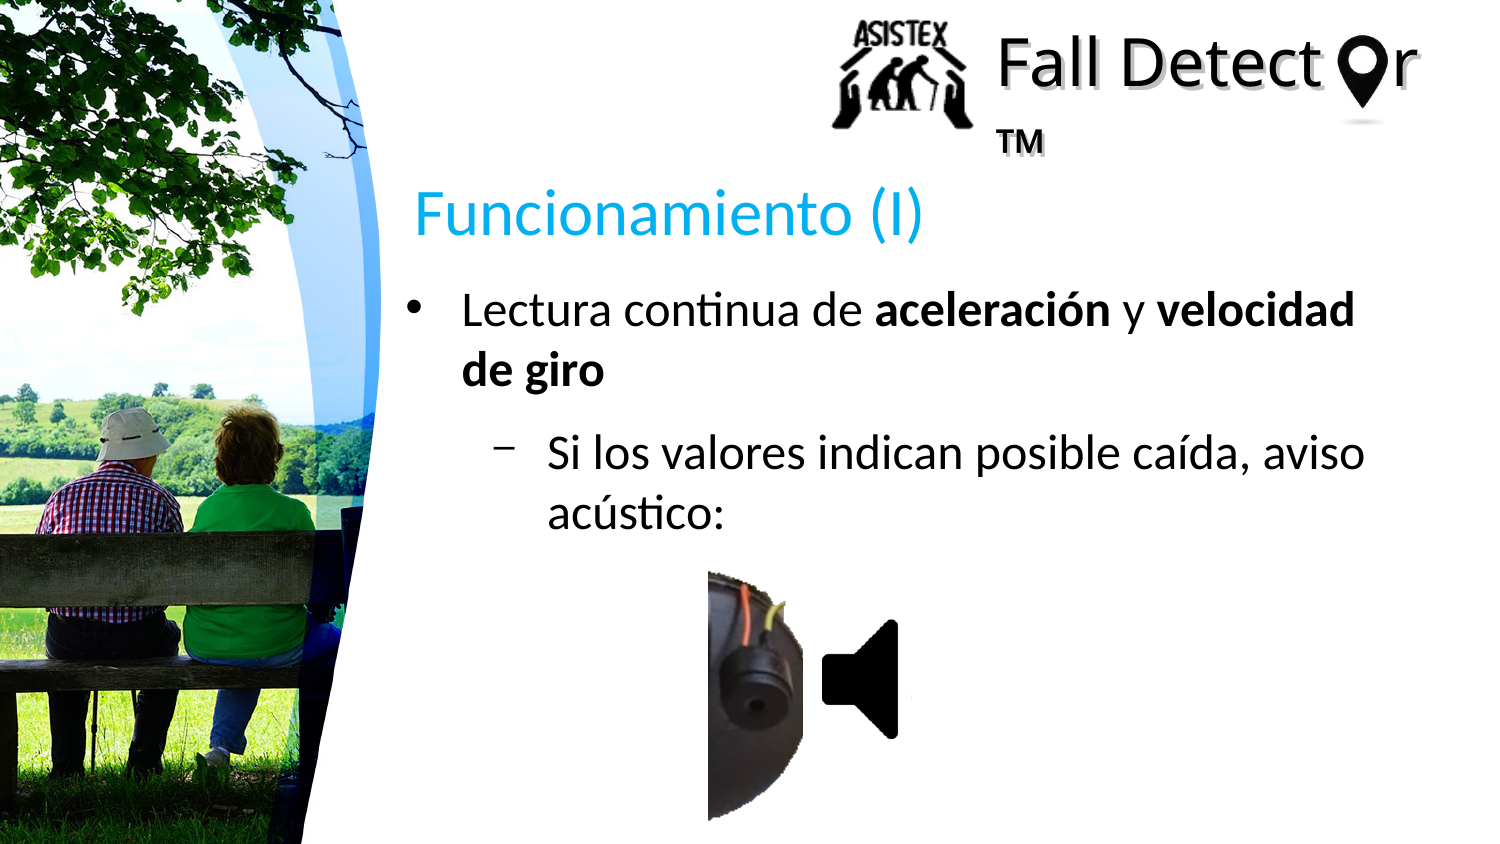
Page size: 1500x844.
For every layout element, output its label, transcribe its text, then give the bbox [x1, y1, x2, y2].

picture [1010, 137, 1017, 146]
text_box Fall Detect r ™ [980, 8, 1500, 130]
picture [1023, 130, 1035, 144]
picture [0, 0, 1500, 844]
list Lectura continua de aceleración y velocidad de giro Si los valores indican posible caída, aviso acústico: [390, 268, 1418, 756]
title Funcionamiento (I) [399, 146, 1427, 272]
